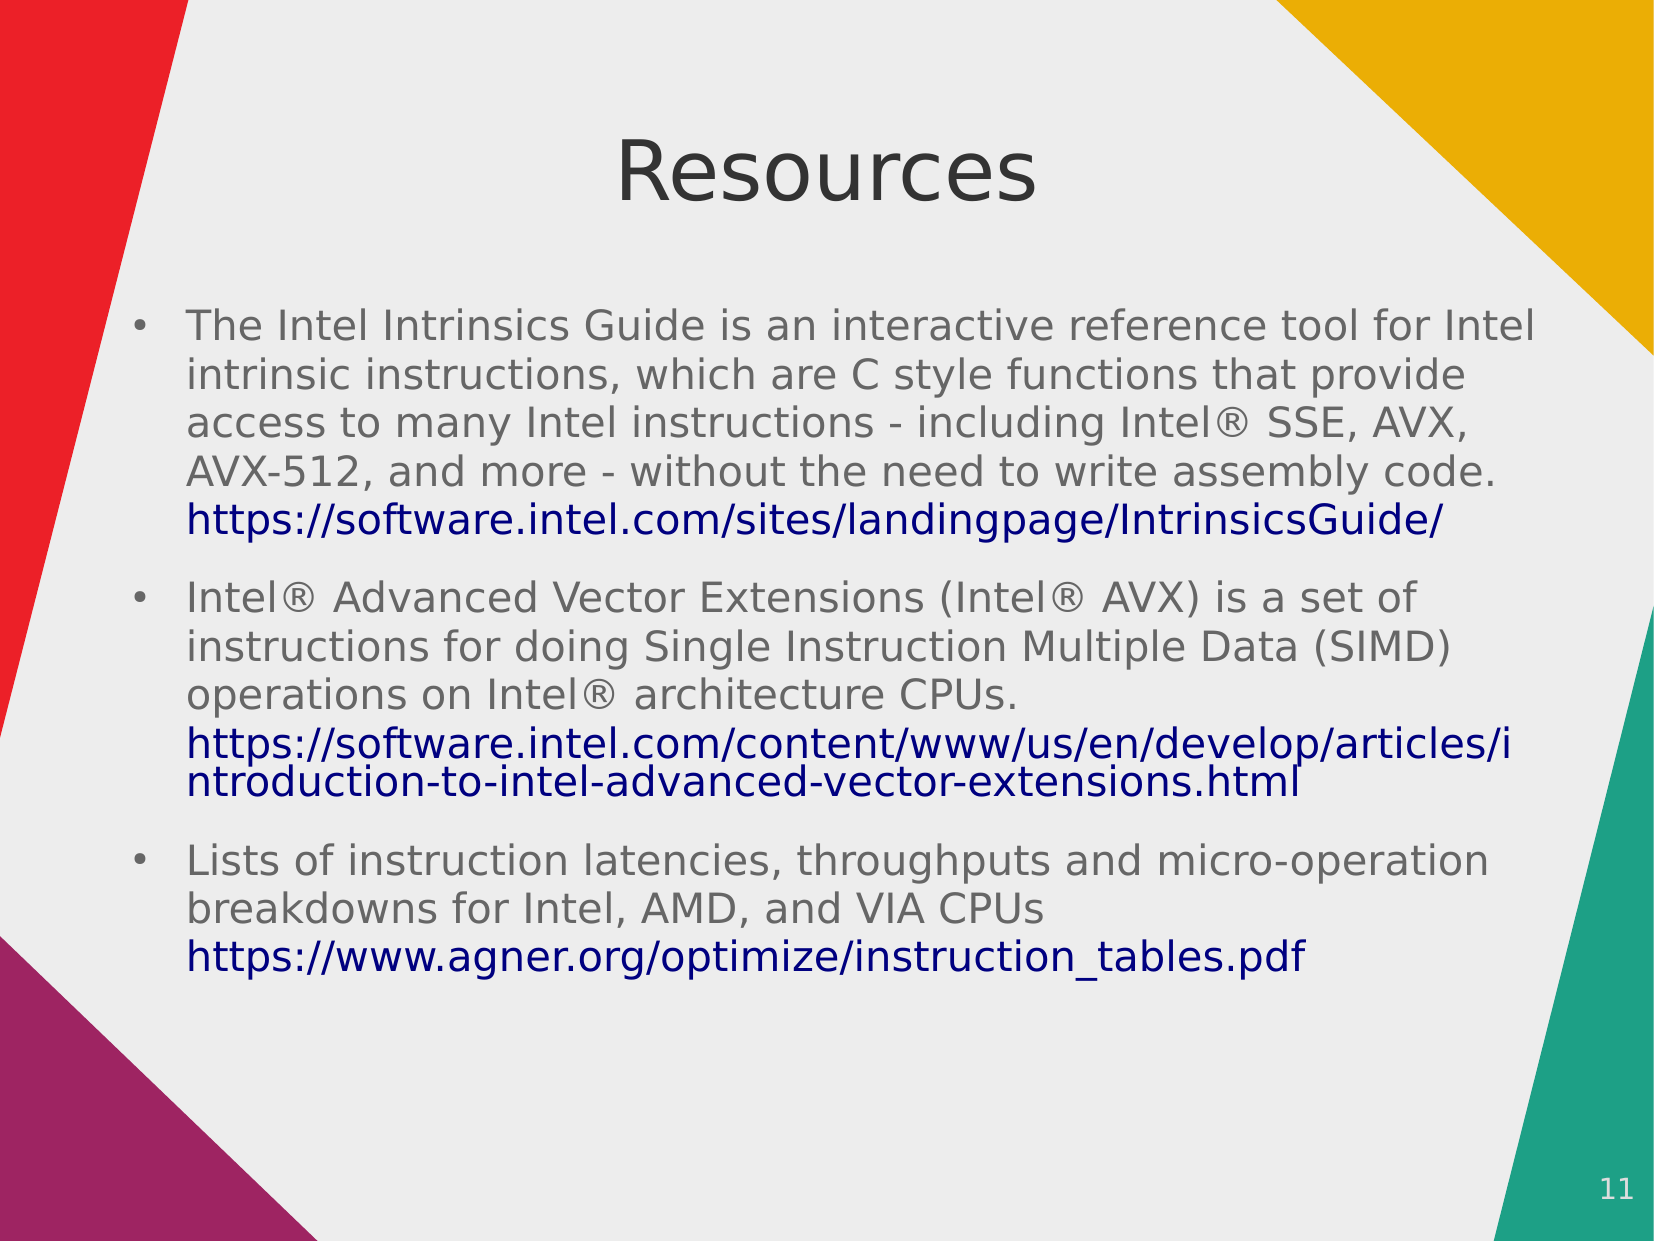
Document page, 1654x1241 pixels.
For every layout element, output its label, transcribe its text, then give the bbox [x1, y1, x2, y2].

list The Intel Intrinsics Guide is an interactive reference tool for Intel intrinsic instructions, which are C style functions that provide access to many Intel instructions - including Intel® SSE, AVX, AVX-512, and more - without the need to write assembly code. https://software.intel.com/sites/landingpage/IntrinsicsGuide/ Intel® Advanced Vector Extensions (Intel® AVX) is a set of instructions for doing Single Instruction Multiple Data (SIMD) operations on Intel® architecture CPUs. https://software.intel.com/content/www/us/en/develop/articles/introduction-to-intel-advanced-vector-extensions.html Lists of instruction latencies, throughputs and micro-operation breakdowns for Intel, AMD, and VIA CPUshttps://www.agner.org/optimize/instruction_tables.pdf [114, 302, 1539, 1033]
title Resources [114, 73, 1539, 271]
